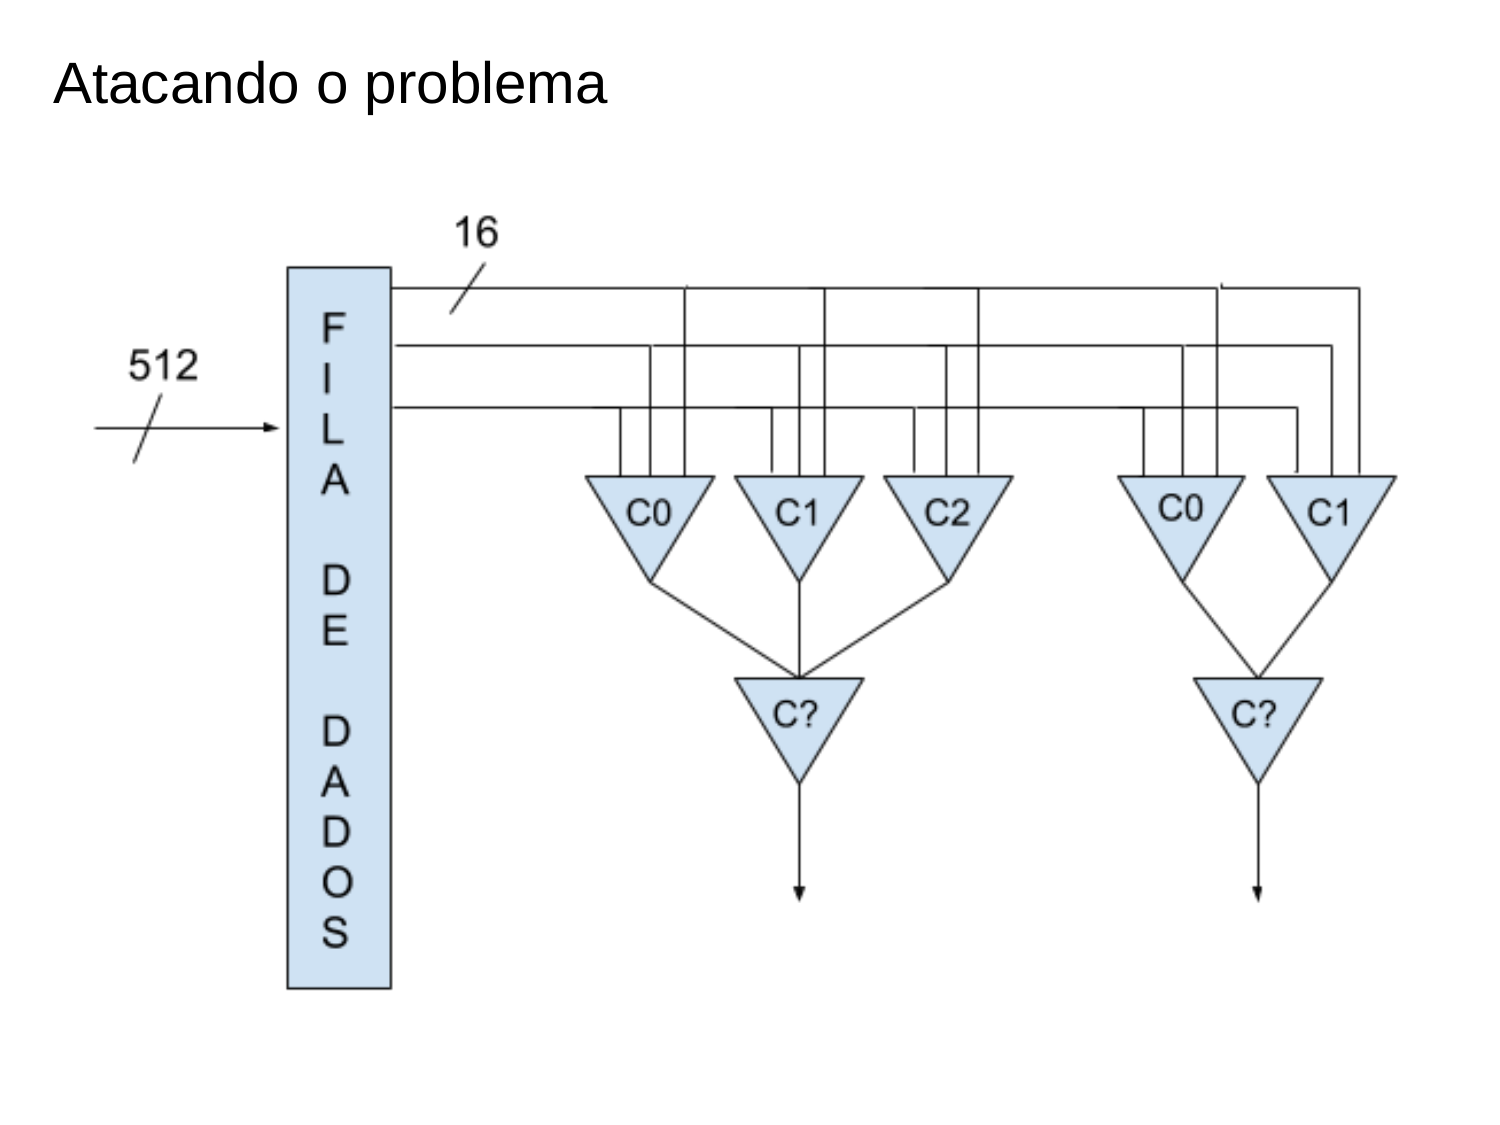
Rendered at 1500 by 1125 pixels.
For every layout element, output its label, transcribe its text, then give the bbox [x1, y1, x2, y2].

title Atacando o problema [38, 30, 1471, 156]
picture [76, 166, 1430, 1027]
